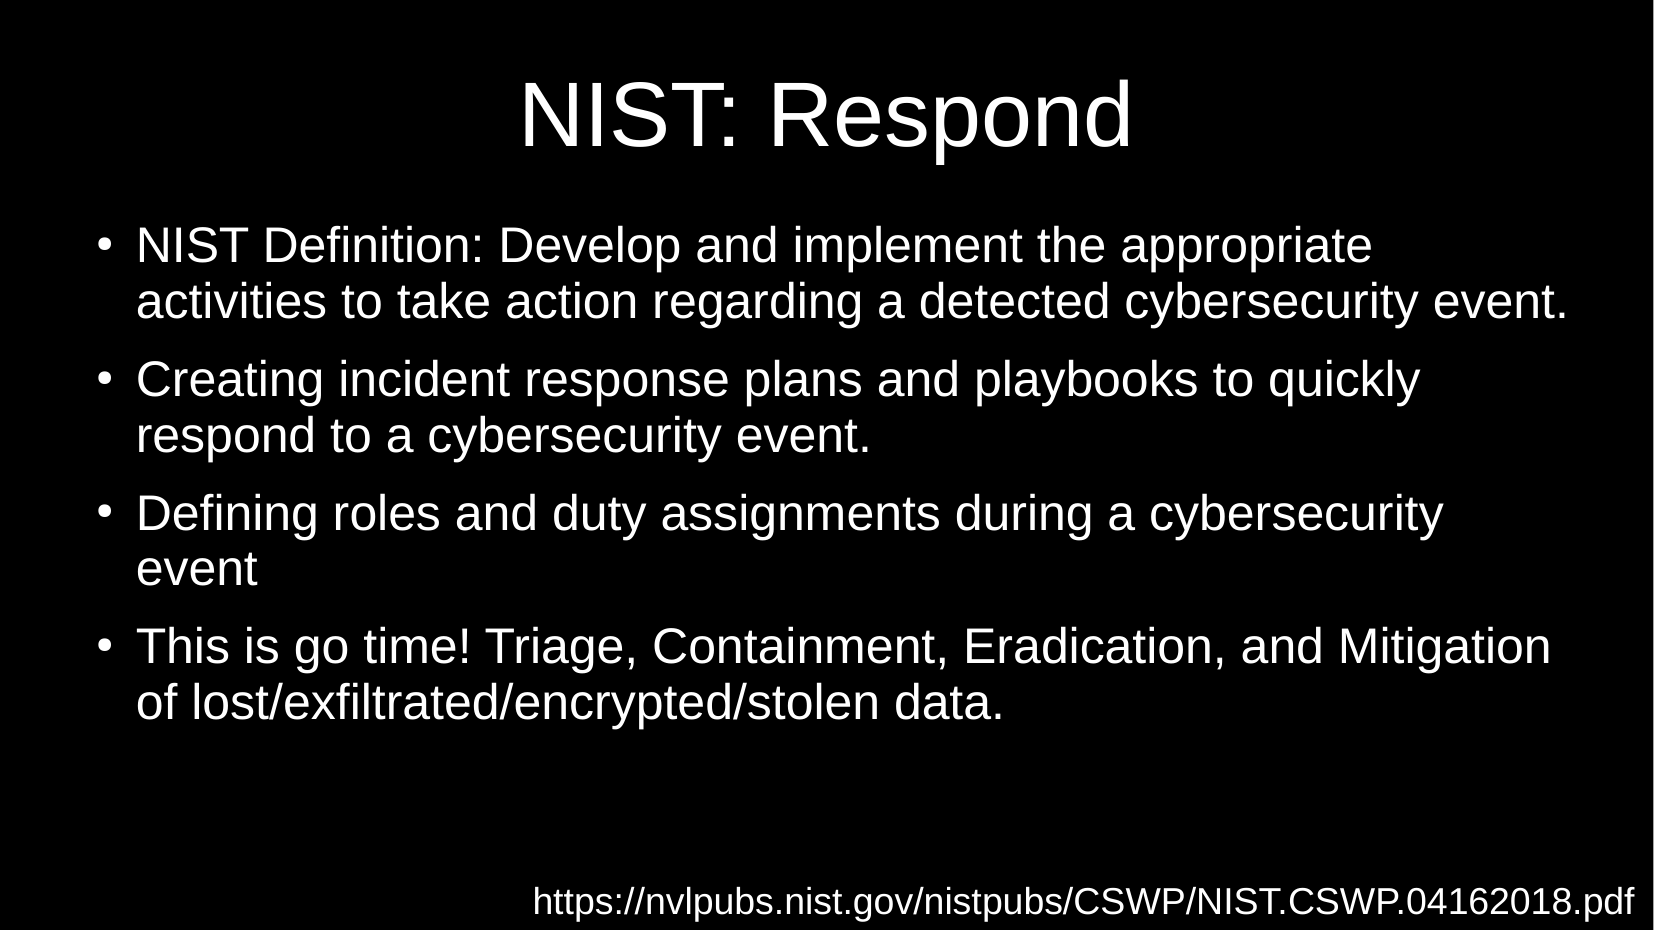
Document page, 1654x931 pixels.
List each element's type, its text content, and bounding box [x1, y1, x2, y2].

title NIST: Respond [82, 37, 1571, 193]
text_box https://nvlpubs.nist.gov/nistpubs/CSWP/NIST.CSWP.04162018.pdf [517, 873, 1651, 931]
list NIST Definition: Develop and implement the appropriate activities to take action regarding a detected cybersecurity event. Creating incident response plans and playbooks to quickly respond to a cybersecurity event. Defining roles and duty assignments during a cybersecurity event This is go time! Triage, Containment, Eradication, and Mitigation of lost/exfiltrated/encrypted/stolen data. [82, 217, 1571, 758]
